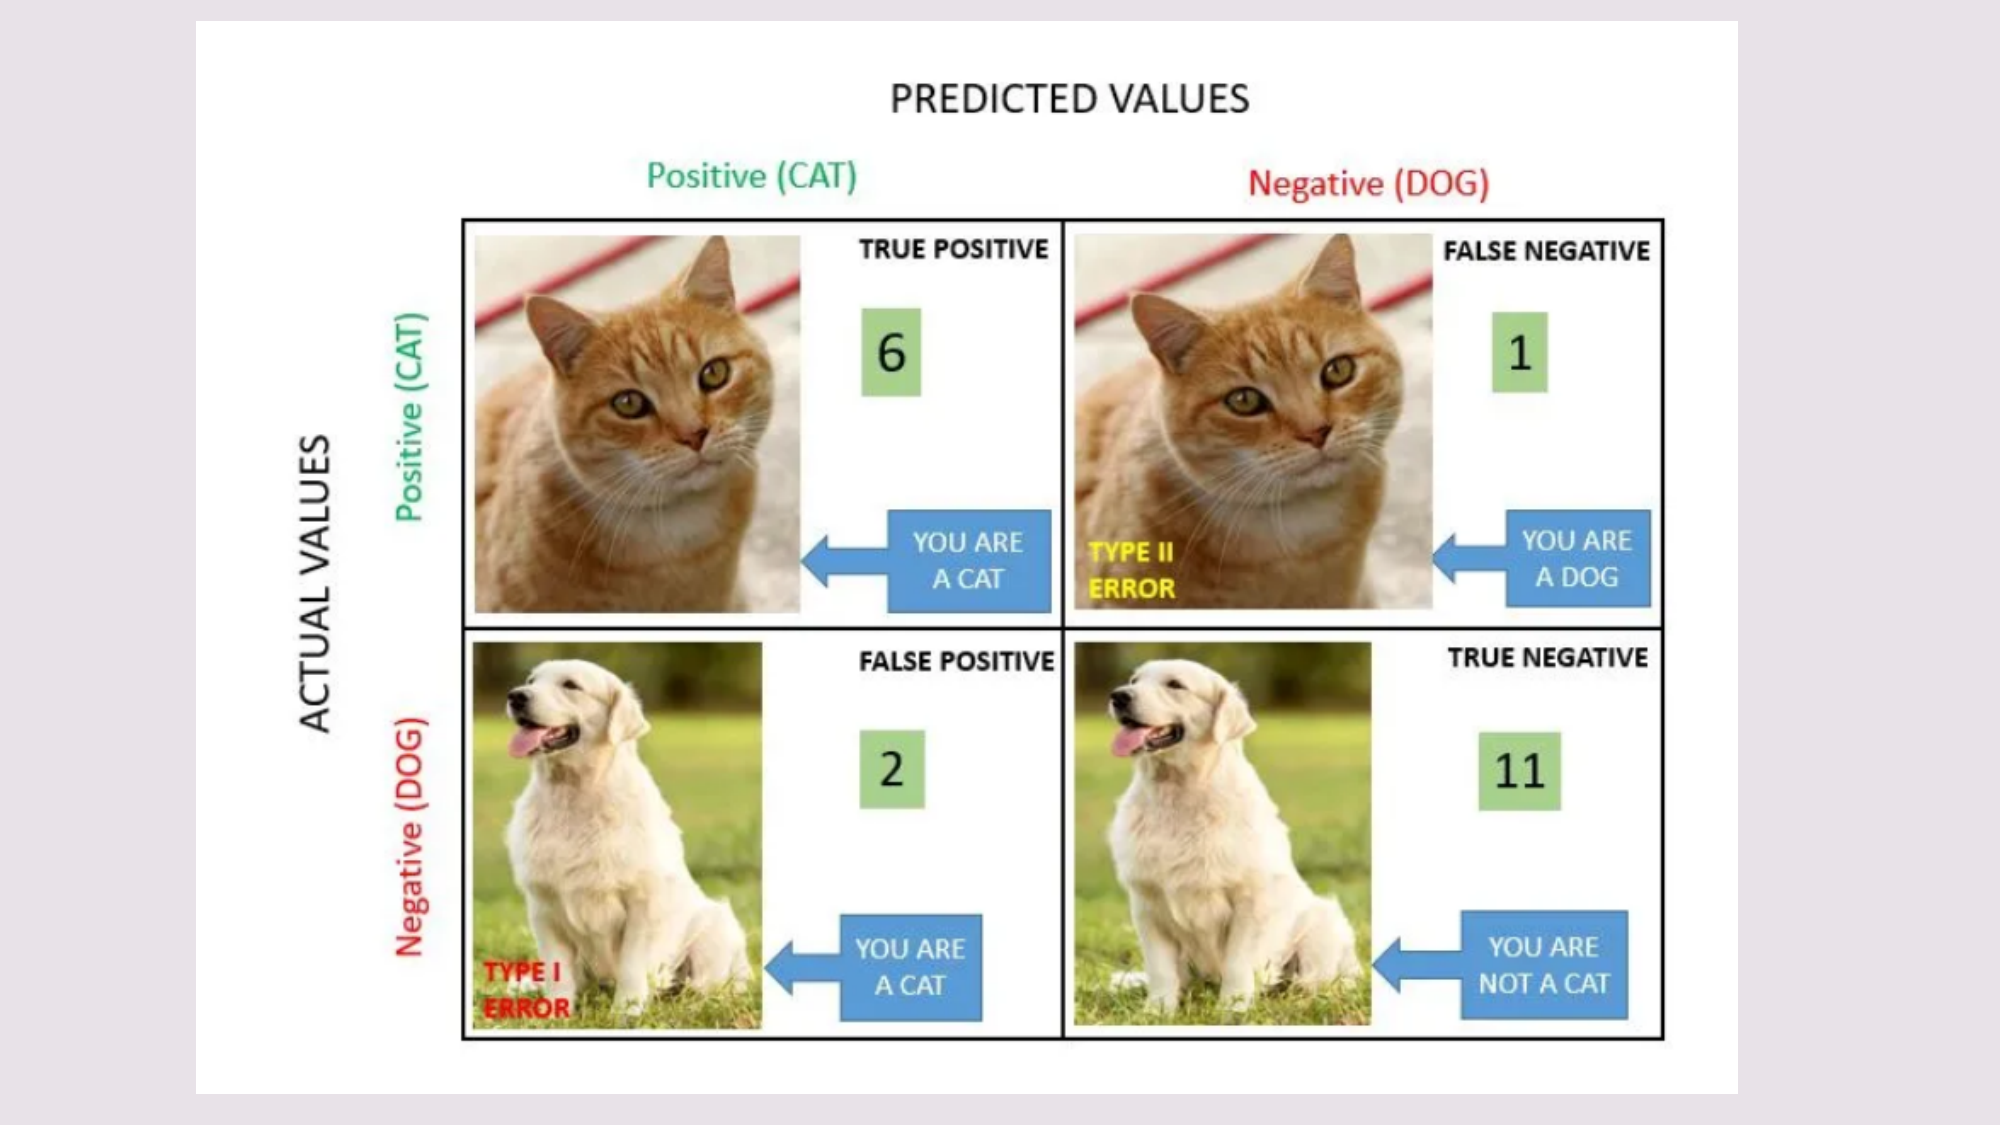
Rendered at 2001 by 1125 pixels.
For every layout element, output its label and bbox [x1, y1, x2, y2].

picture [196, 21, 1738, 1094]
